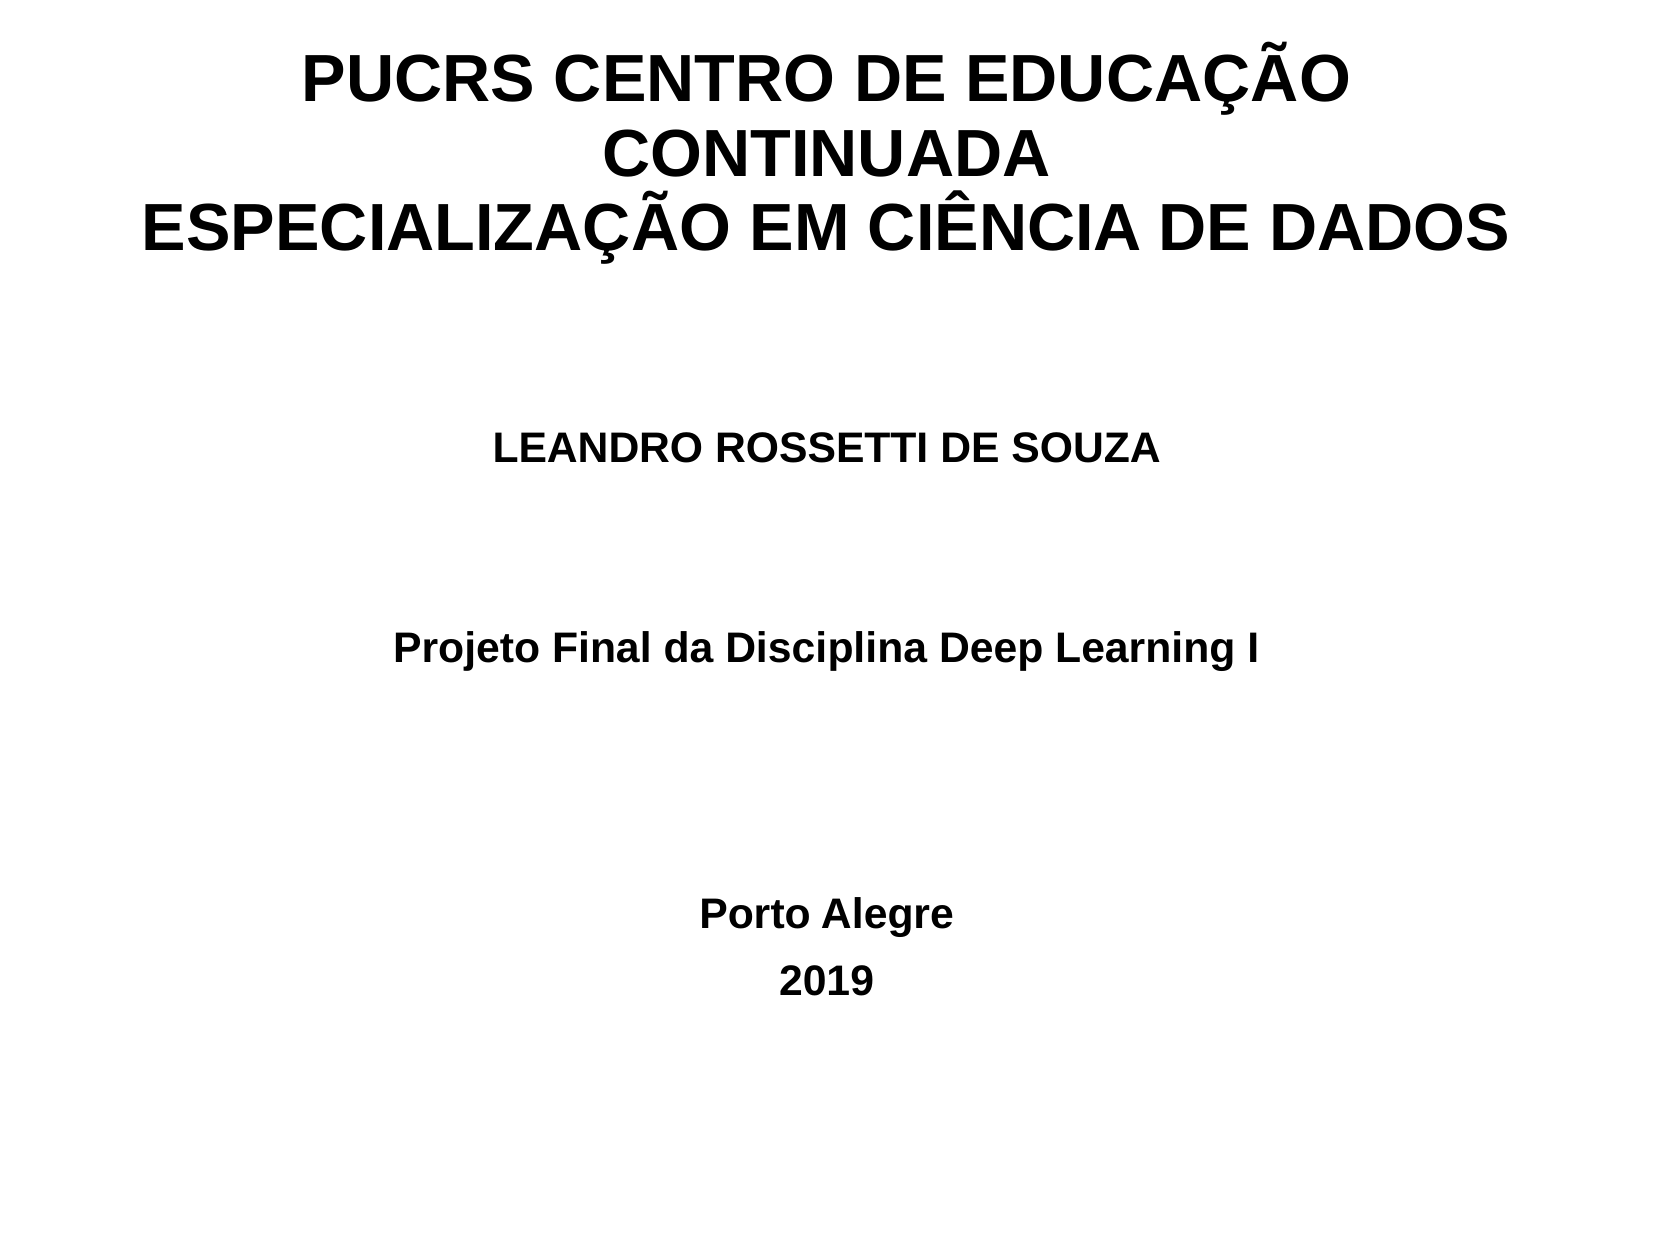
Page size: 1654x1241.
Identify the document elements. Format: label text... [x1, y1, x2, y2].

title PUCRS CENTRO DE EDUCAÇÃO CONTINUADA ESPECIALIZAÇÃO EM CIÊNCIA DE DADOS [82, 41, 1571, 265]
list LEANDRO ROSSETTI DE SOUZA Projeto Final da Disciplina Deep Learning I Porto Alegre 2019 [82, 290, 1571, 1010]
